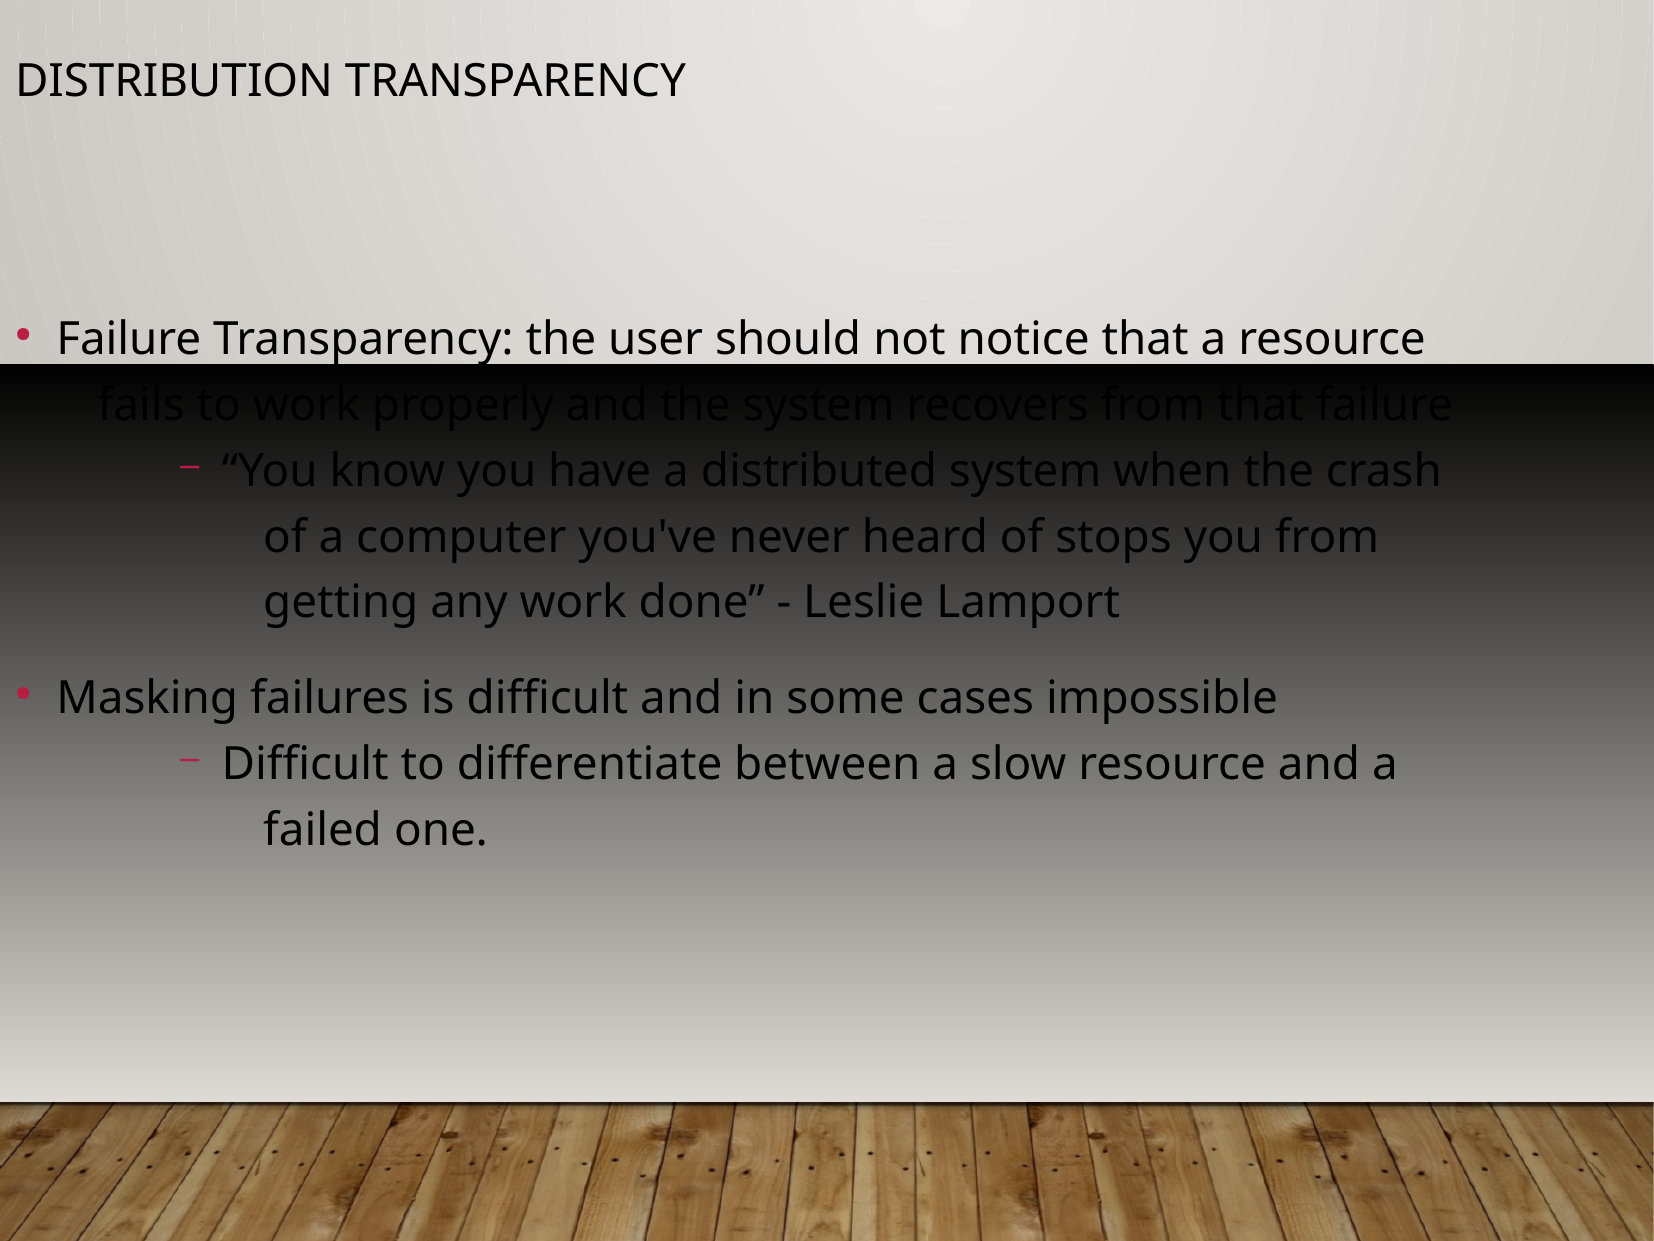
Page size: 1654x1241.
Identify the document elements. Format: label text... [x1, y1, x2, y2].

title Distribution Transparency [0, 49, 1489, 257]
list Failure Transparency: the user should not notice that a resource fails to work properly and the system recovers from that failure “You know you have a distributed system when the crash of a computer you've never heard of stops you from getting any work done” - Leslie Lamport Masking failures is difficult and in some cases impossible Difficult to differentiate between a slow resource and a failed one. [0, 290, 1489, 1010]
